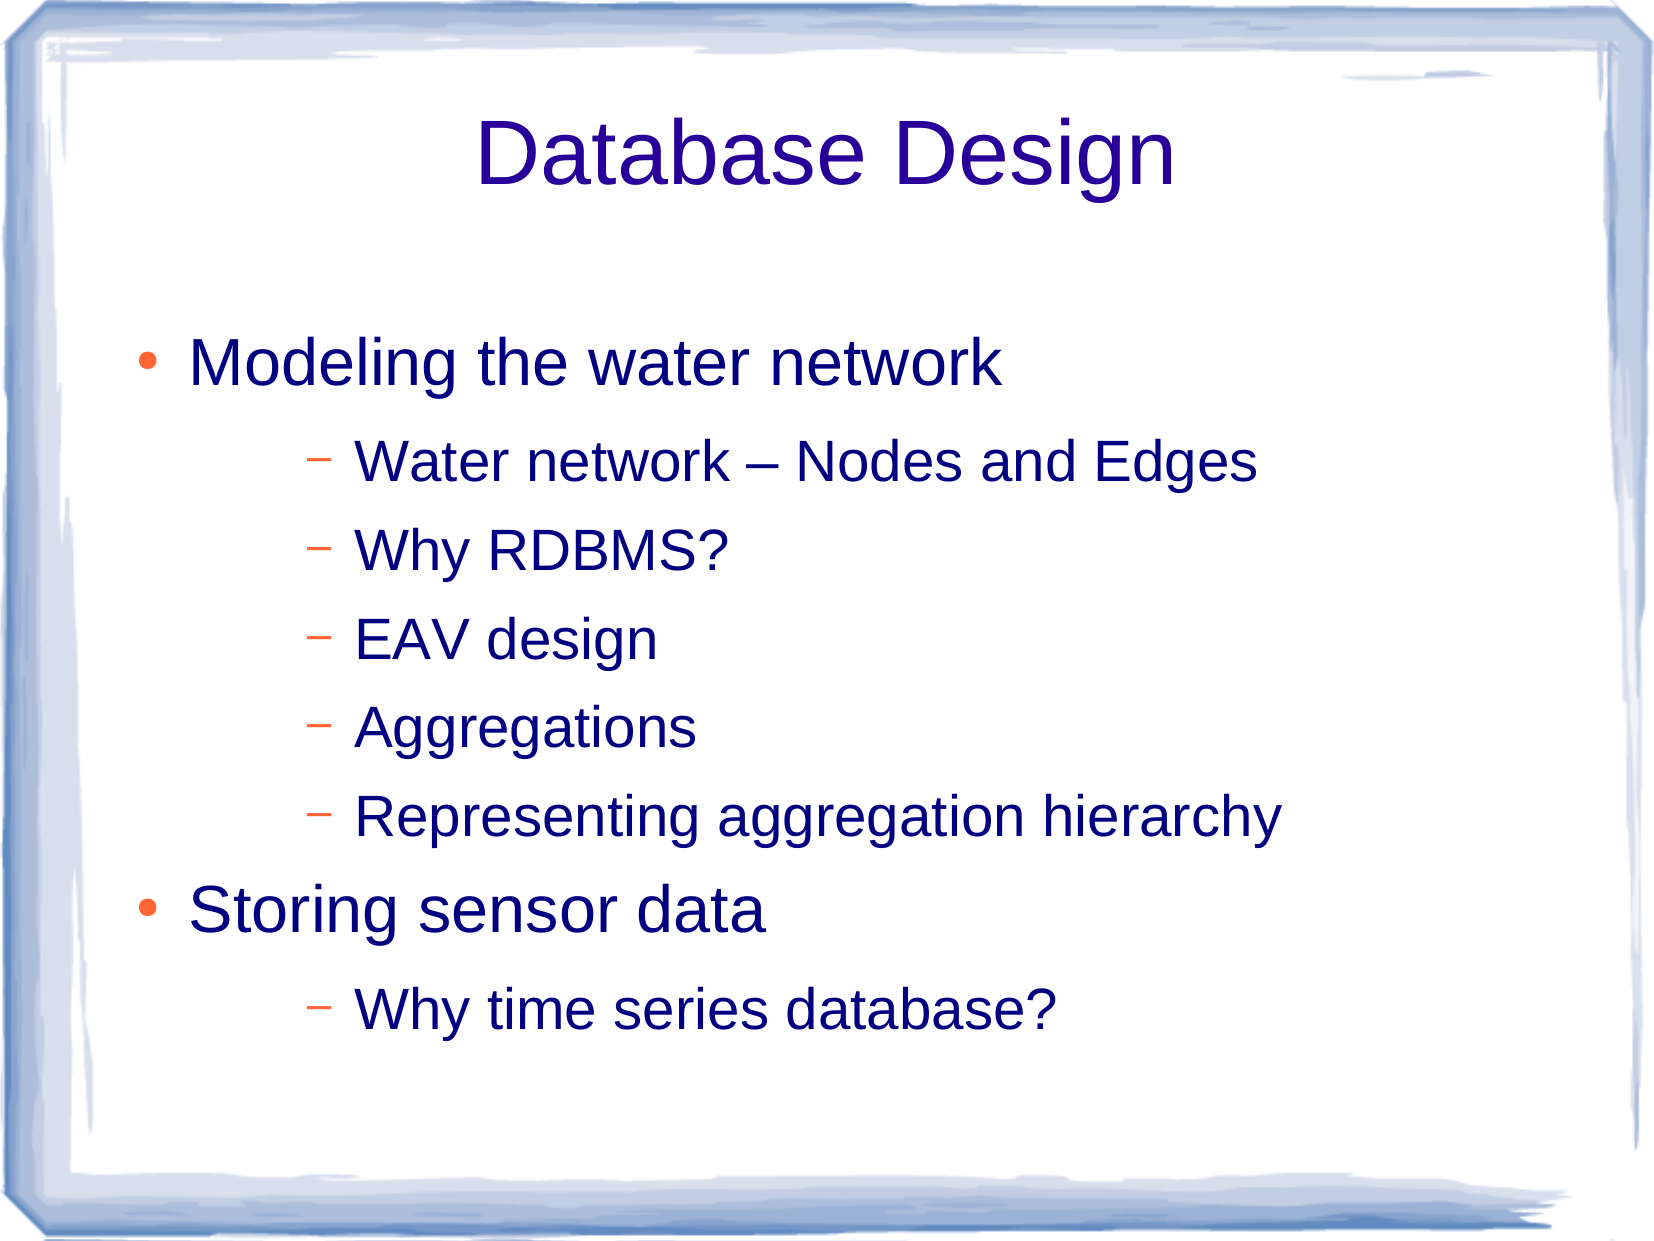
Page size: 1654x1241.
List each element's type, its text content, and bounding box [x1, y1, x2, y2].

title Database Design [82, 49, 1571, 257]
list Modeling the water network Water network – Nodes and Edges Why RDBMS? EAV design Aggregations Representing aggregation hierarchy Storing sensor data Why time series database? [118, 324, 1571, 1045]
picture [0, 0, 1654, 1241]
